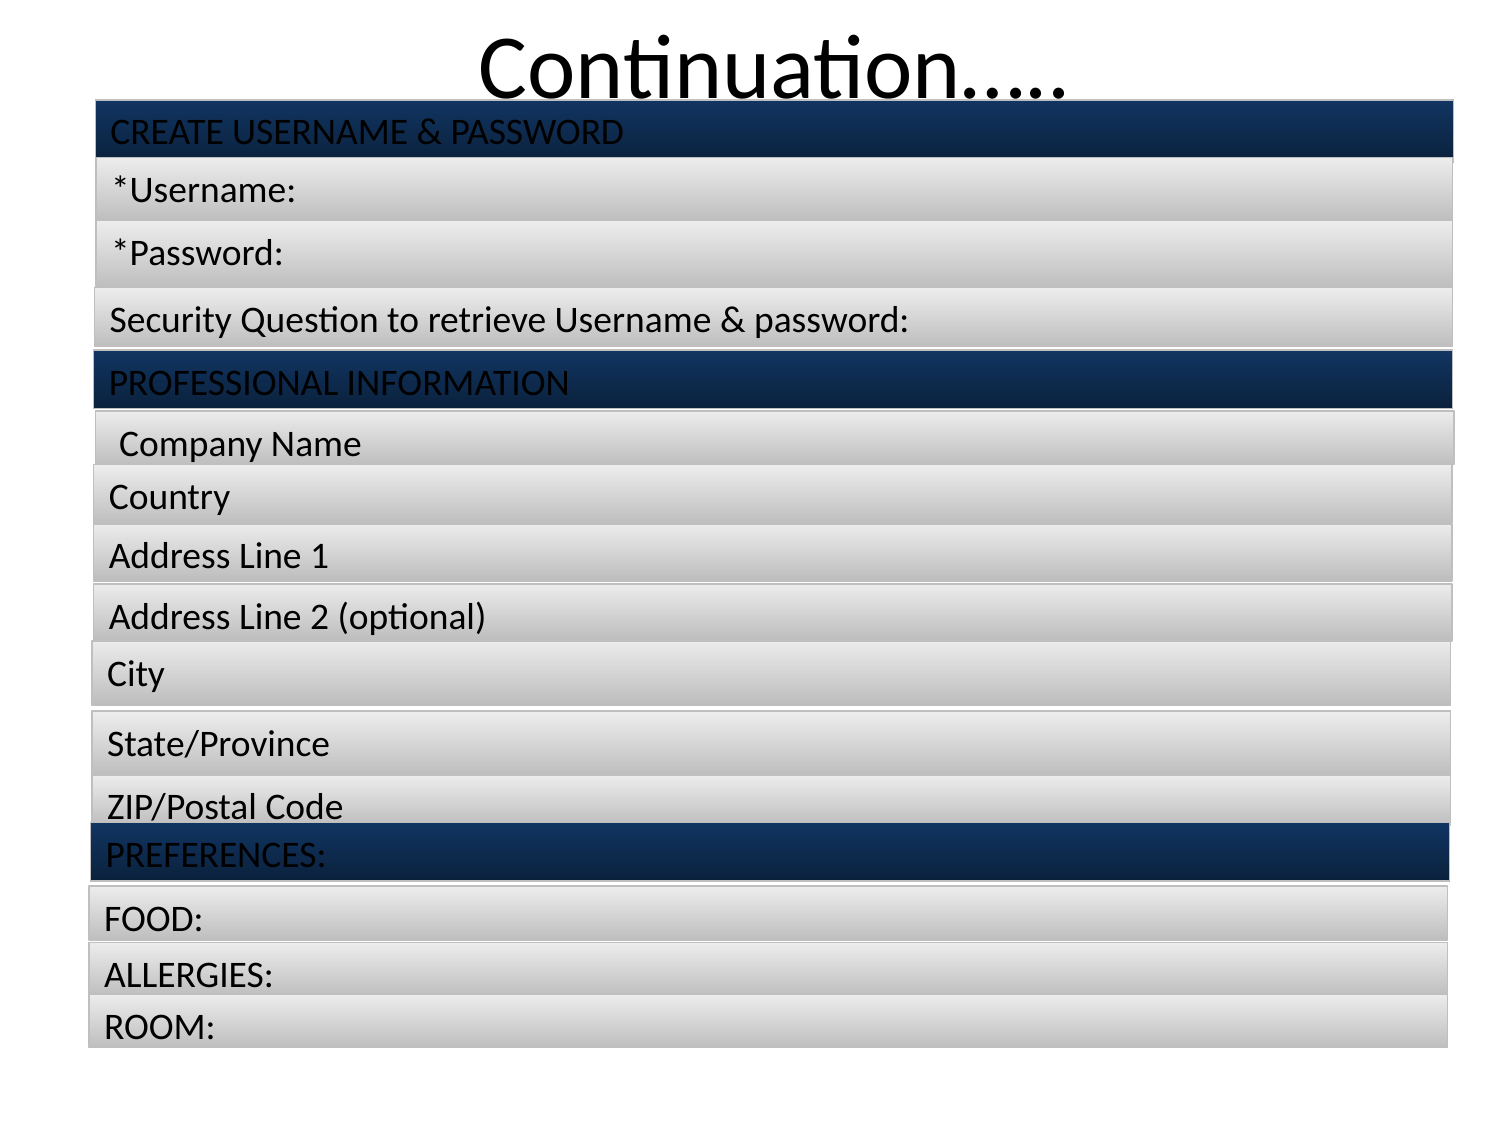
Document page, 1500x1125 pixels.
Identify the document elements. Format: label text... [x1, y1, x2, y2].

text_box City [92, 641, 1451, 706]
text_box Address Line 1 [93, 523, 1452, 581]
list CREATE USERNAME & PASSWORD [95, 99, 1454, 163]
text_box PROFESSIONAL INFORMATION [93, 350, 1453, 409]
title Continuation….. [99, 0, 1450, 99]
text_box PREFERENCES: [90, 822, 1450, 882]
text_box *Username: [96, 157, 1453, 220]
text_box Country [93, 464, 1452, 523]
text_box Address Line 2 (optional) [93, 584, 1452, 642]
text_box Company Name [95, 411, 1454, 465]
text_box Security Question to retrieve Username & password: [94, 287, 1453, 346]
text_box ALLERGIES: [89, 942, 1448, 994]
text_box FOOD: [89, 886, 1448, 940]
text_box State/Province [92, 711, 1451, 774]
text_box ROOM: [89, 994, 1448, 1048]
text_box ZIP/Postal Code [92, 774, 1451, 825]
text_box *Password: [96, 220, 1453, 287]
